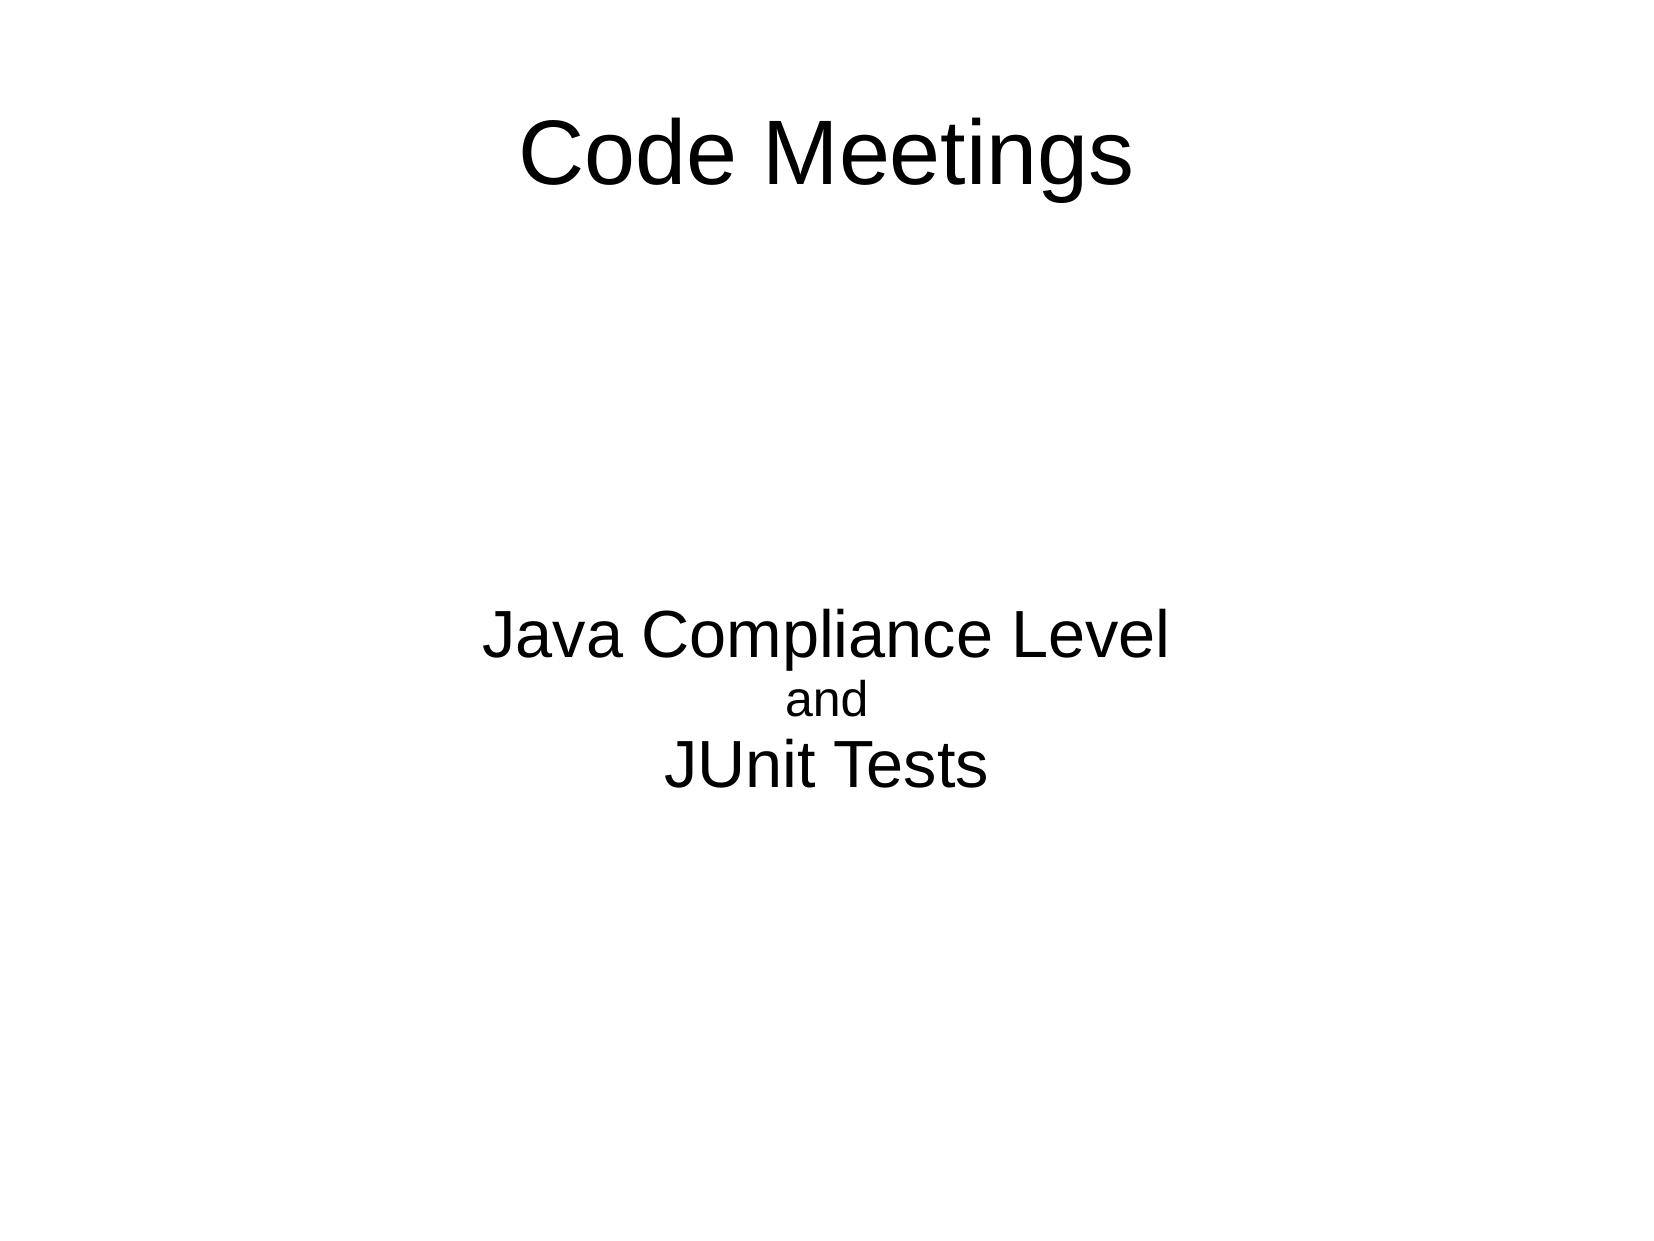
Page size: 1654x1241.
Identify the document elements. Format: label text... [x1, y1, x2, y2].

subtitle Java Compliance Level and JUnit Tests [82, 297, 1571, 1102]
title Code Meetings [82, 56, 1571, 250]
